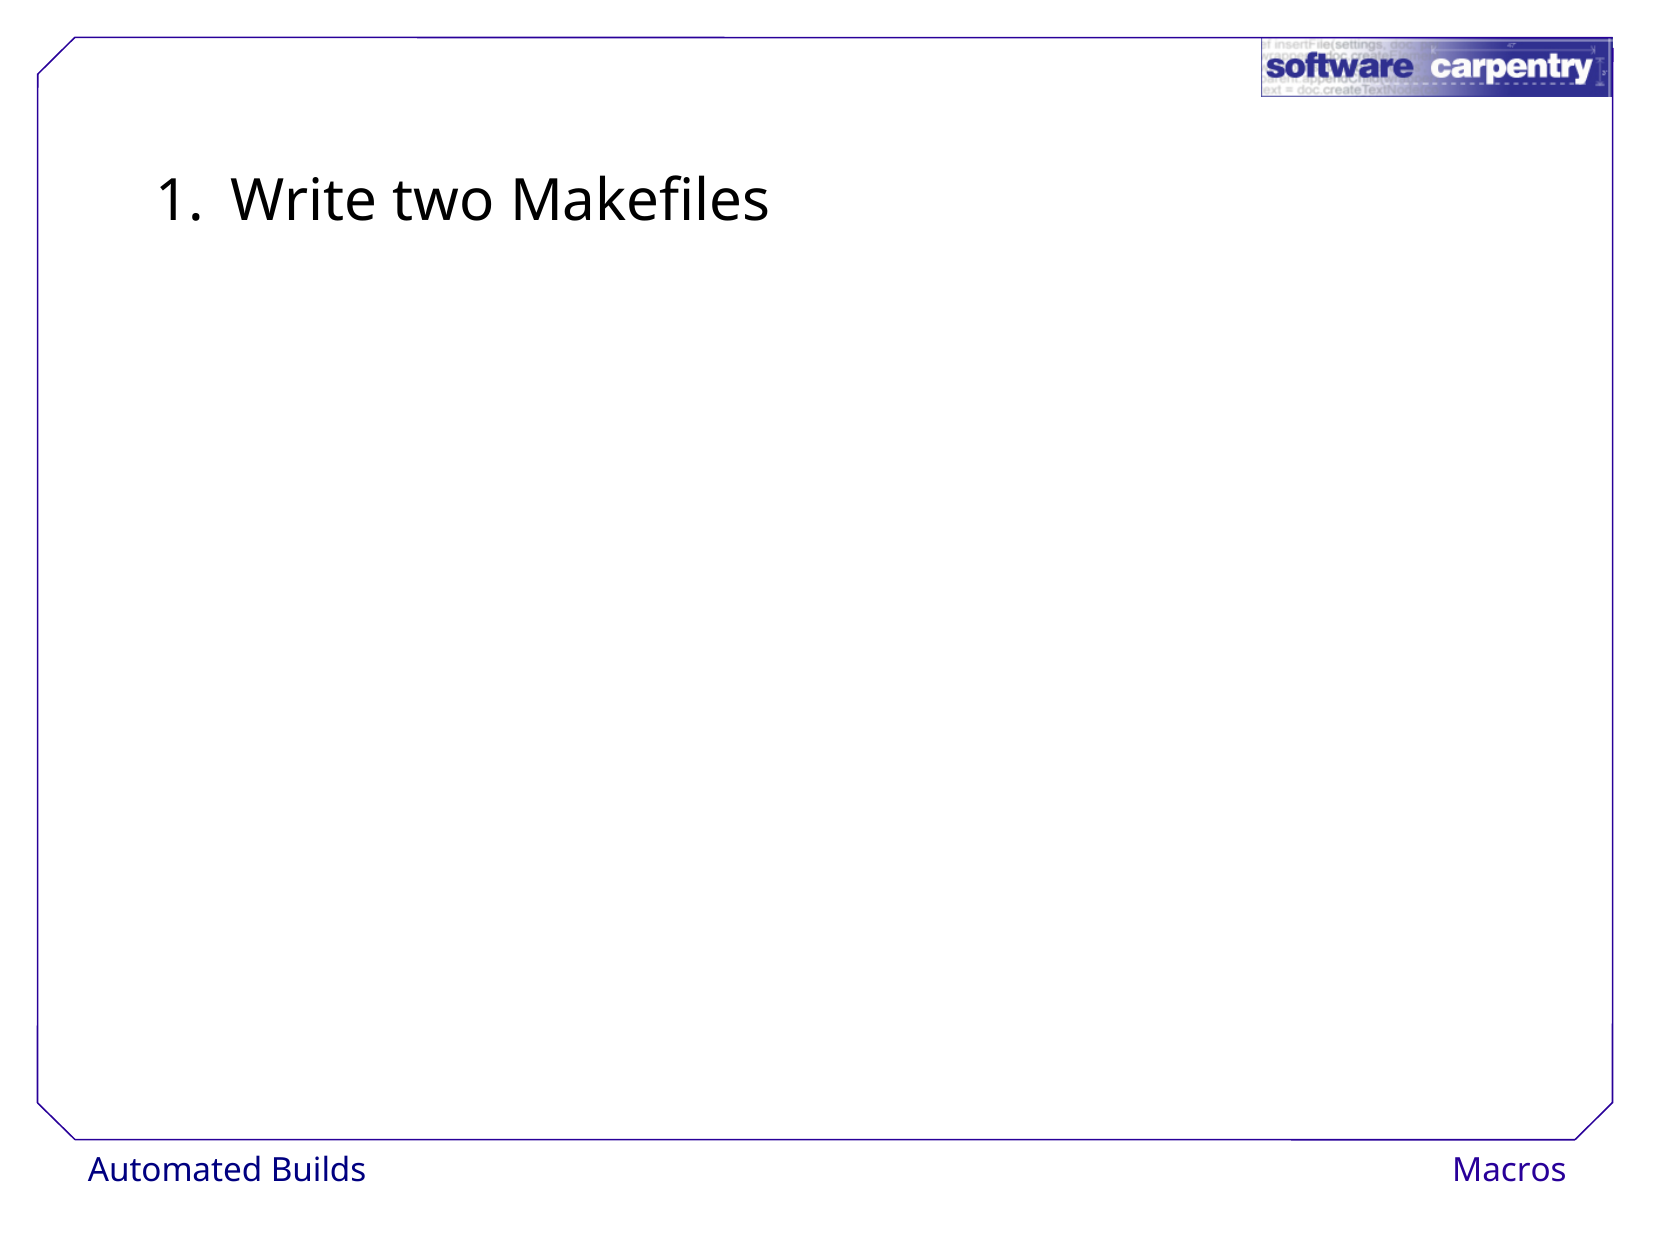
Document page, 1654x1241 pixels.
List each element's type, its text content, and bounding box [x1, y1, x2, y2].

picture [1261, 39, 1613, 97]
text_box Write two Makefiles [140, 119, 786, 240]
